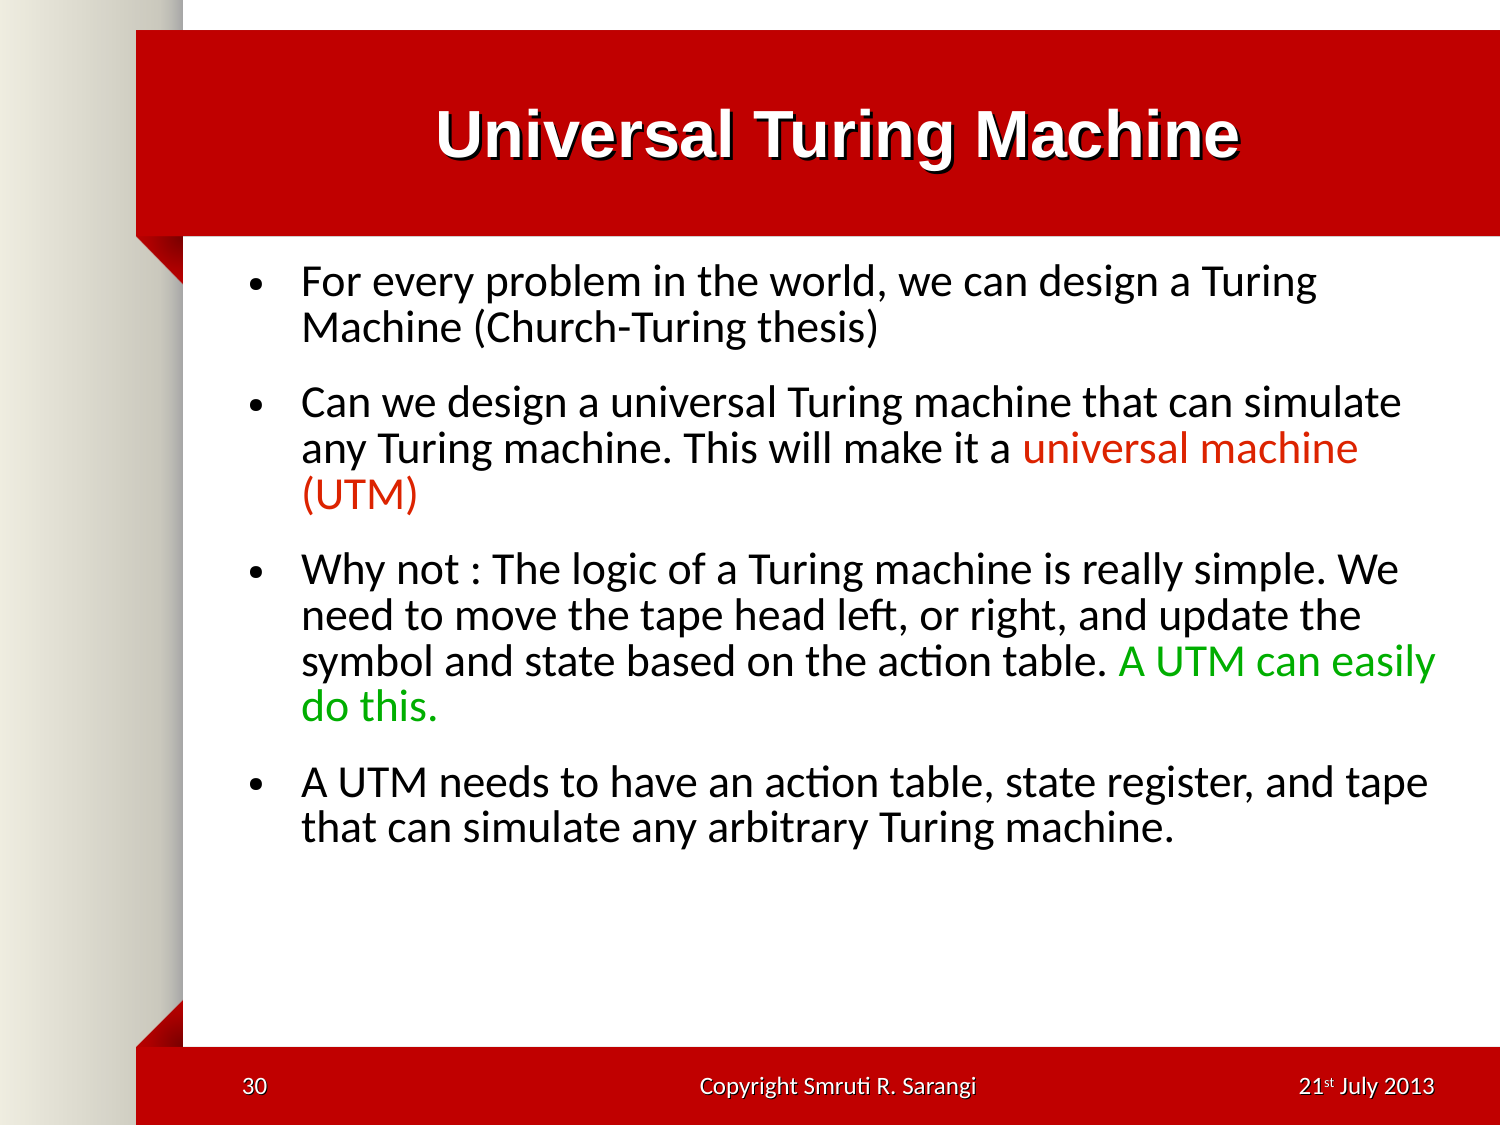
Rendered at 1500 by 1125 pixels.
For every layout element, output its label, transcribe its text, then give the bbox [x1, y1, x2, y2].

list For every problem in the world, we can design a Turing Machine (Church-Turing thesis) Can we design a universal Turing machine that can simulate any Turing machine. This will make it a universal machine (UTM) Why not : The logic of a Turing machine is really simple. We need to move the tape head left, or right, and update the symbol and state based on the action table. A UTM can easily do this. A UTM needs to have an action table, state register, and tape that can simulate any arbitrary Turing machine. [230, 262, 1447, 1005]
picture [0, 0, 1500, 1125]
title Universal Turing Machine [230, 57, 1447, 211]
